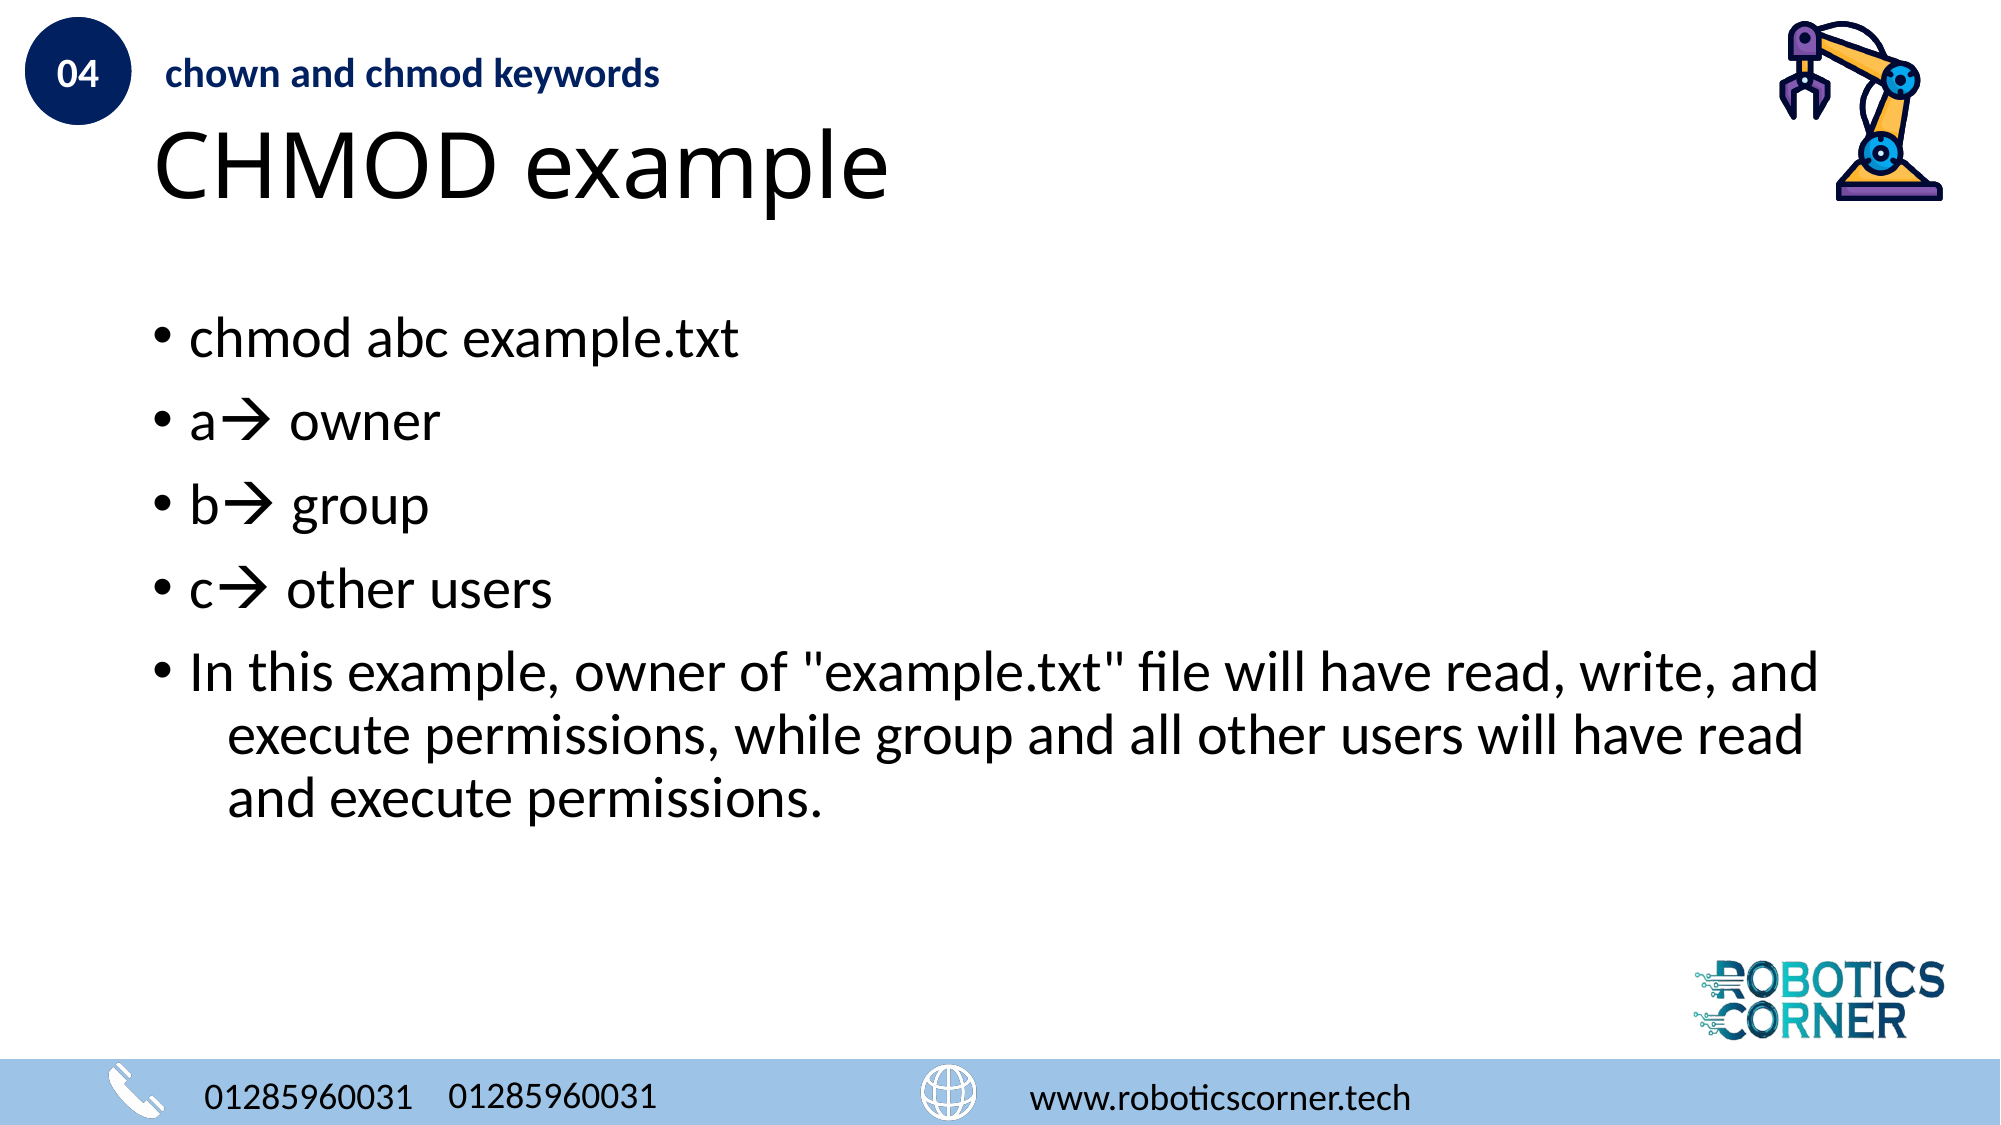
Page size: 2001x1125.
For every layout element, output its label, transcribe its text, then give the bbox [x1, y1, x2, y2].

title CHMOD example [137, 59, 1863, 278]
text_box 04 [22, 14, 134, 128]
picture [1771, 21, 1951, 201]
text_box chown and chmod keywords [150, 38, 846, 104]
picture [1680, 859, 1953, 1125]
list chmod abc example.txt a owner b group c other users In this example, owner of "example.txt" file will have read, write, and execute permissions, while group and all other users will have read and execute permissions. [137, 299, 1863, 1014]
picture [915, 1059, 981, 1125]
picture [103, 1057, 170, 1124]
